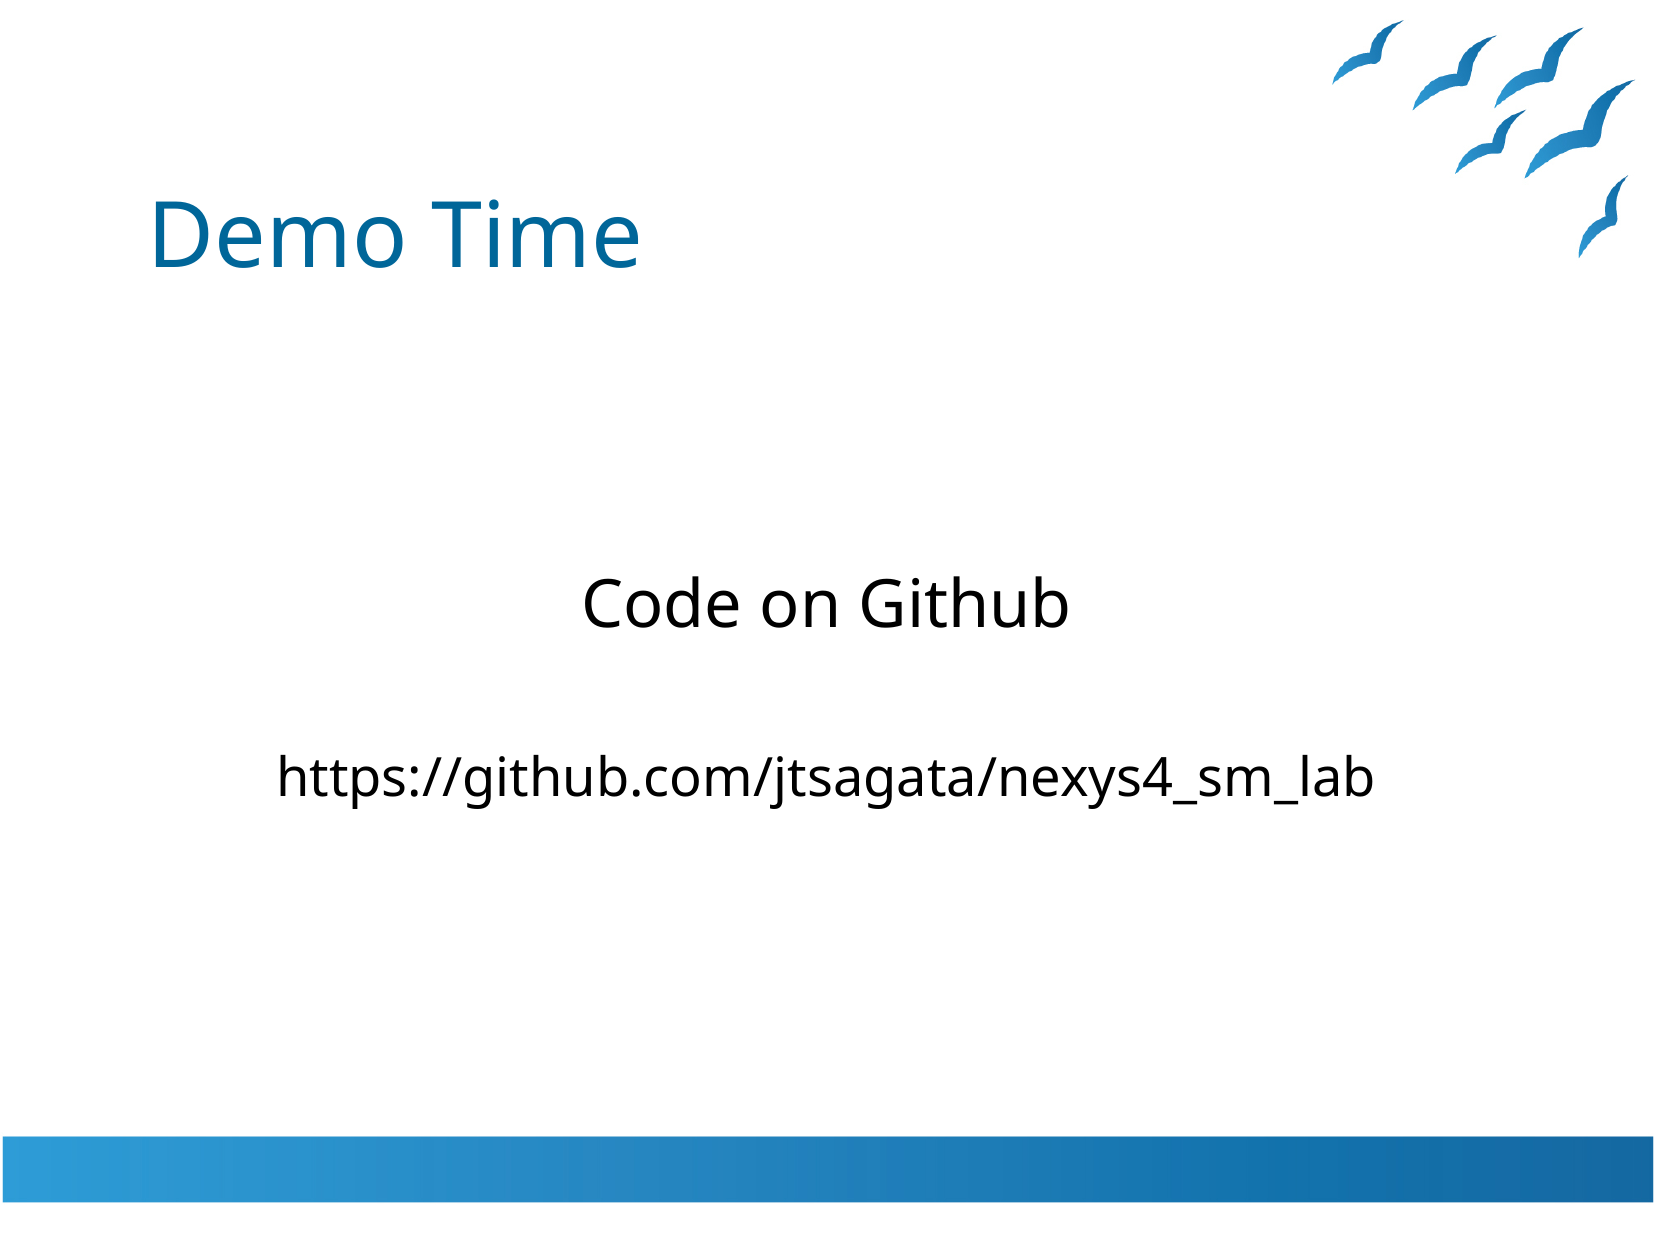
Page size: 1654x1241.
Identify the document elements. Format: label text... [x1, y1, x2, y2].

text_box Code on Github https://github.com/jtsagata/nexys4_sm_lab [147, 324, 1506, 1045]
title Demo Time [147, 177, 1506, 287]
picture [0, 0, 1654, 1241]
